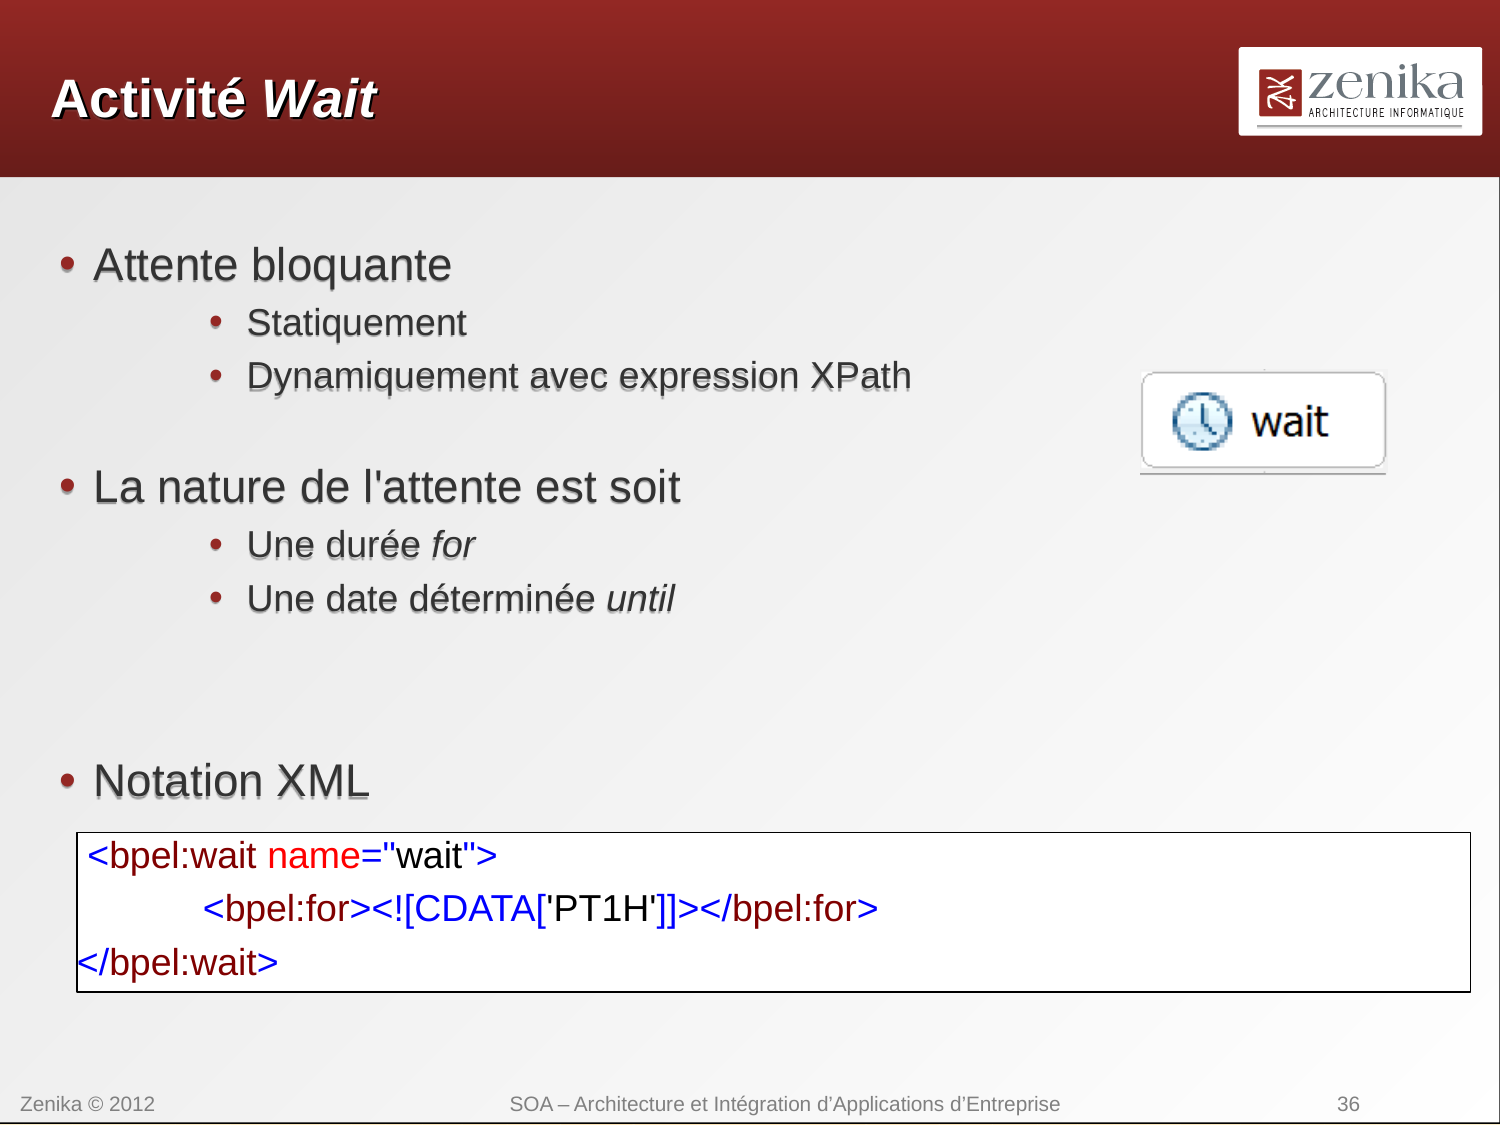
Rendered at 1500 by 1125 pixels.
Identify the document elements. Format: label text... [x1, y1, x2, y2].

picture [1140, 369, 1388, 473]
text_box <bpel:wait name="wait"> <bpel:for><![CDATA['PT1H']]></bpel:for> </bpel:wait> [76, 832, 1471, 992]
subtitle Attente bloquante Statiquement Dynamiquement avec expression XPath La nature de l'attente est soit Une durée for Une date déterminée until Notation XML [59, 236, 1013, 1065]
title Activité Wait [50, 22, 1206, 172]
